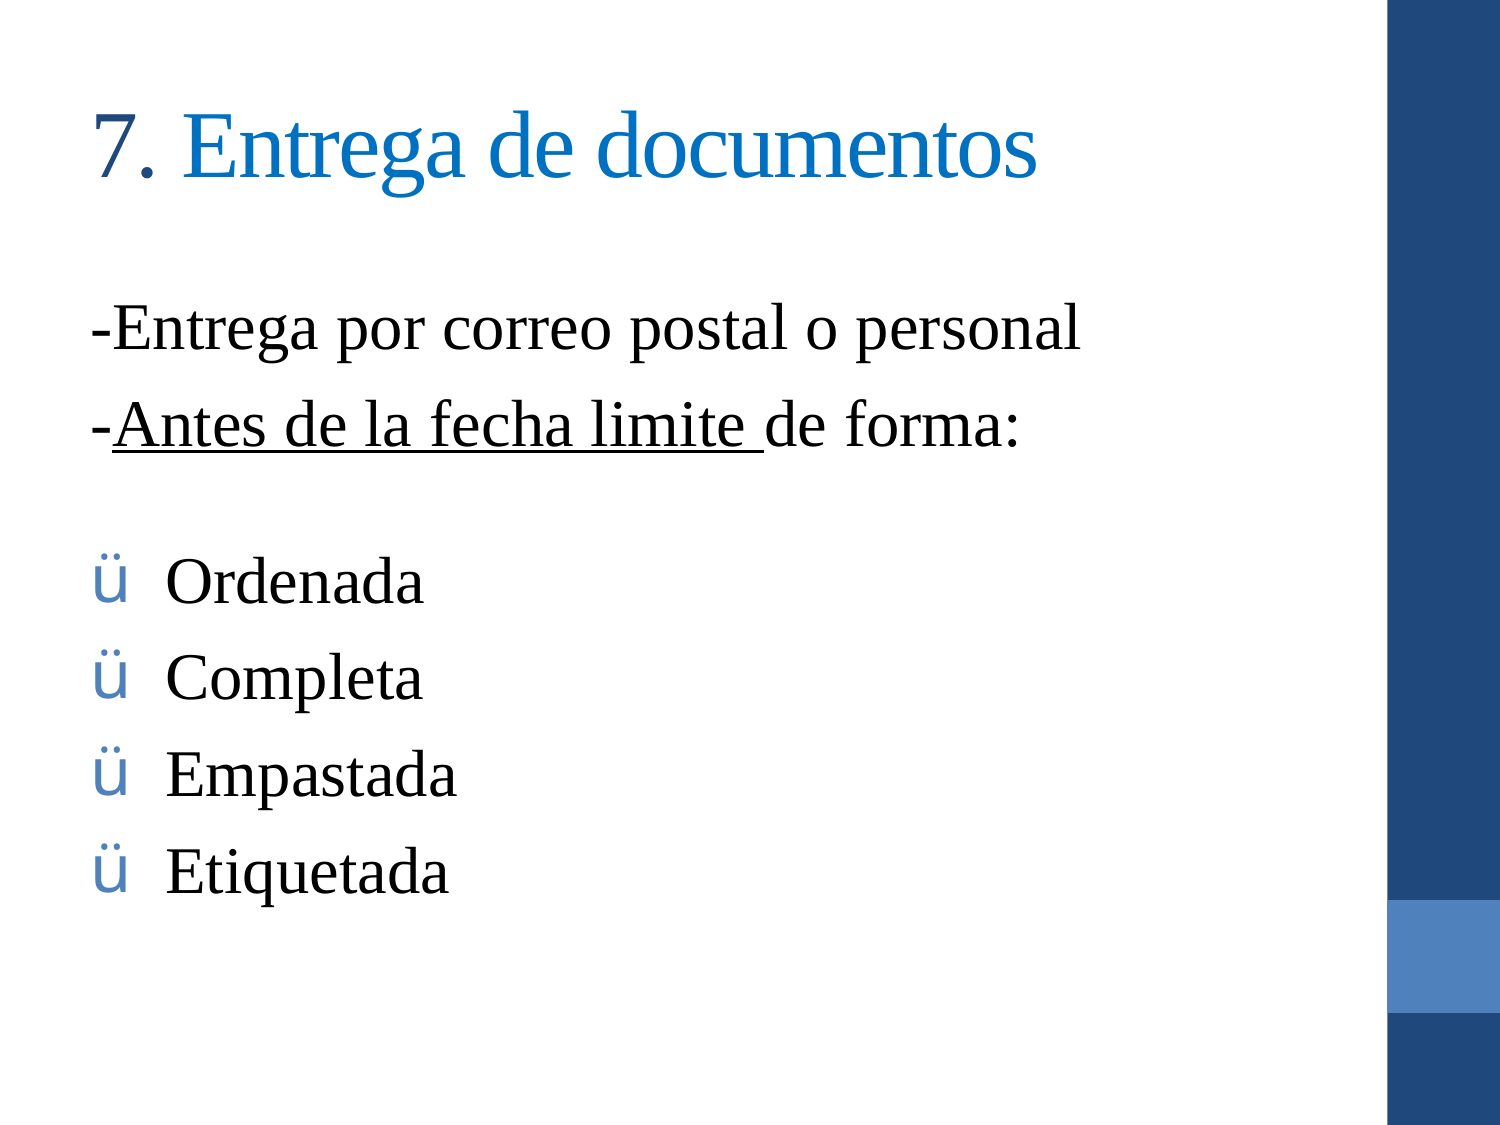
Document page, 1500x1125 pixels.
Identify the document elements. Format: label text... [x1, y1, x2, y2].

list -Entrega por correo postal o personal -Antes de la fecha limite de forma: Ordenada Completa Empastada Etiquetada [75, 275, 1363, 963]
title 7. Entrega de documentos [75, 45, 1326, 233]
